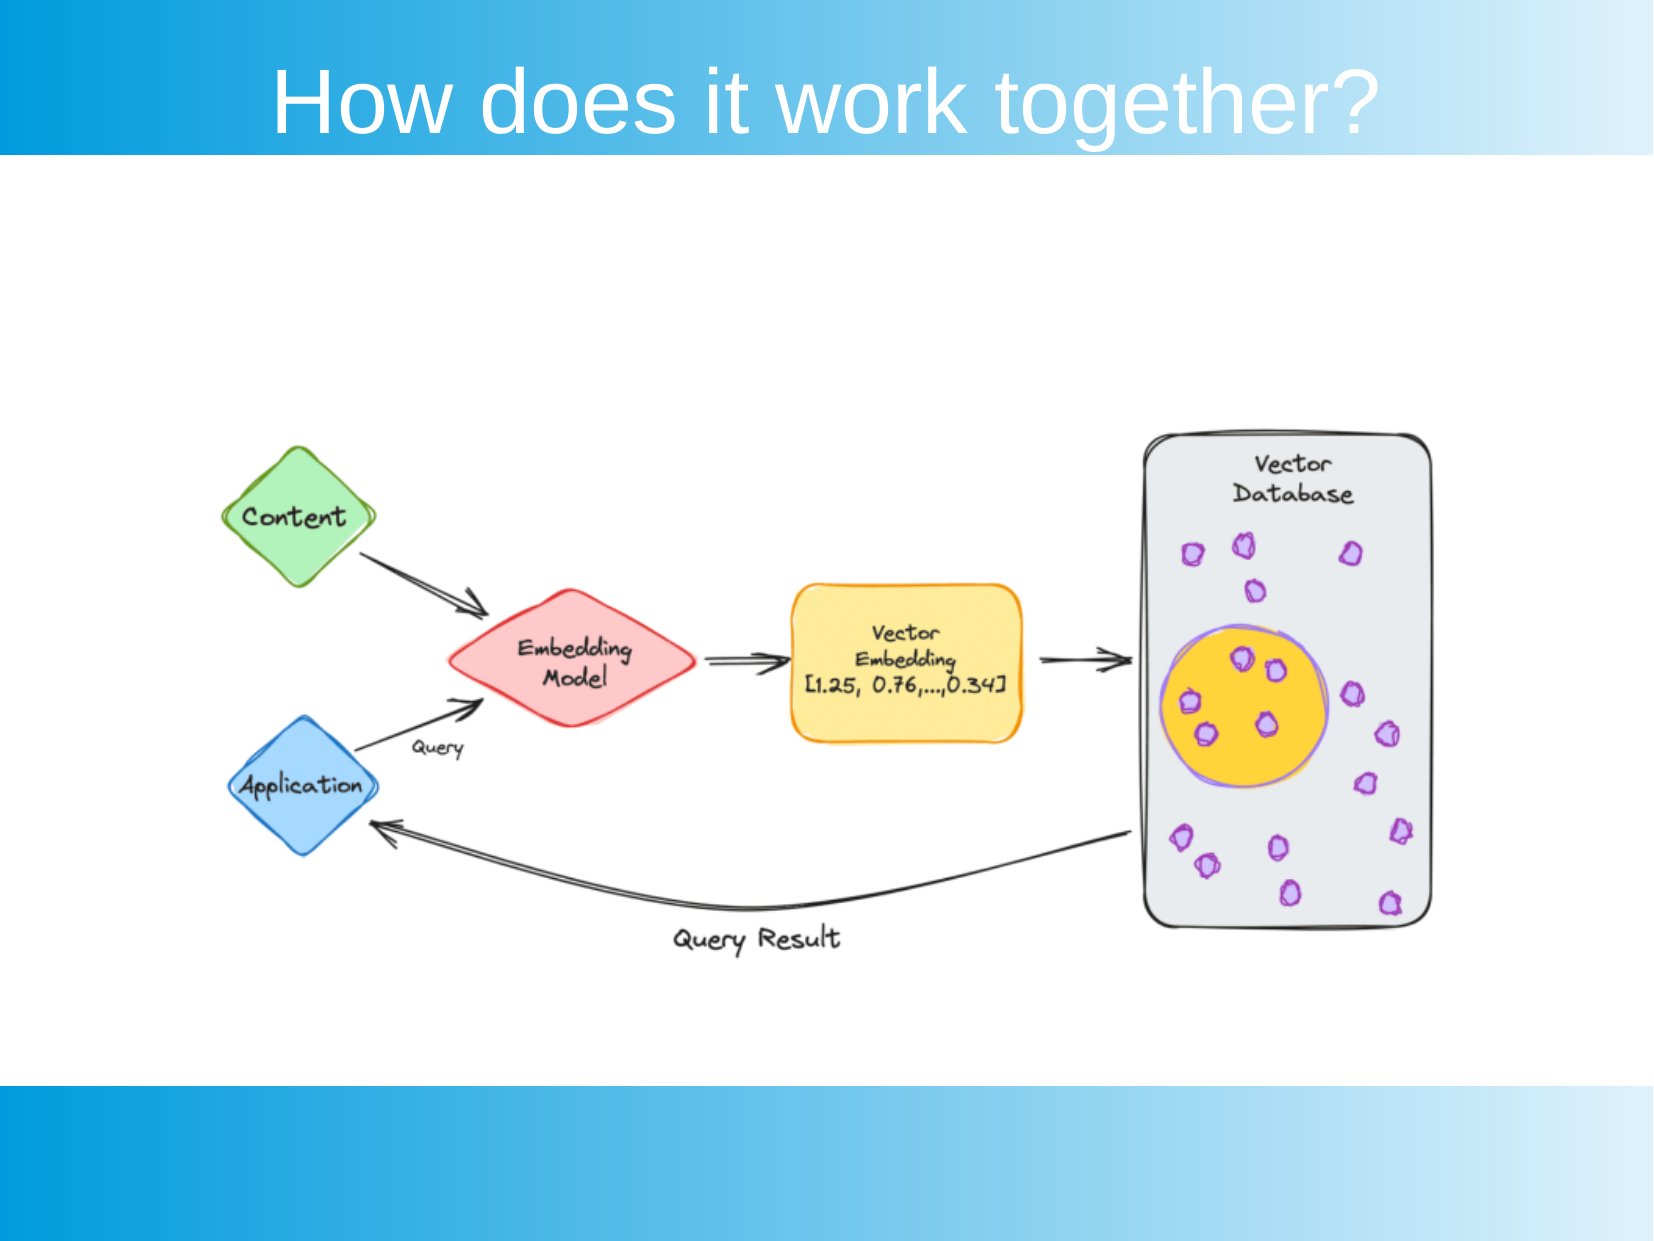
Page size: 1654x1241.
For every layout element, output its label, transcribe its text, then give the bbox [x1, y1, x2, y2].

title How does it work together? [82, 49, 1571, 155]
picture [205, 419, 1456, 972]
